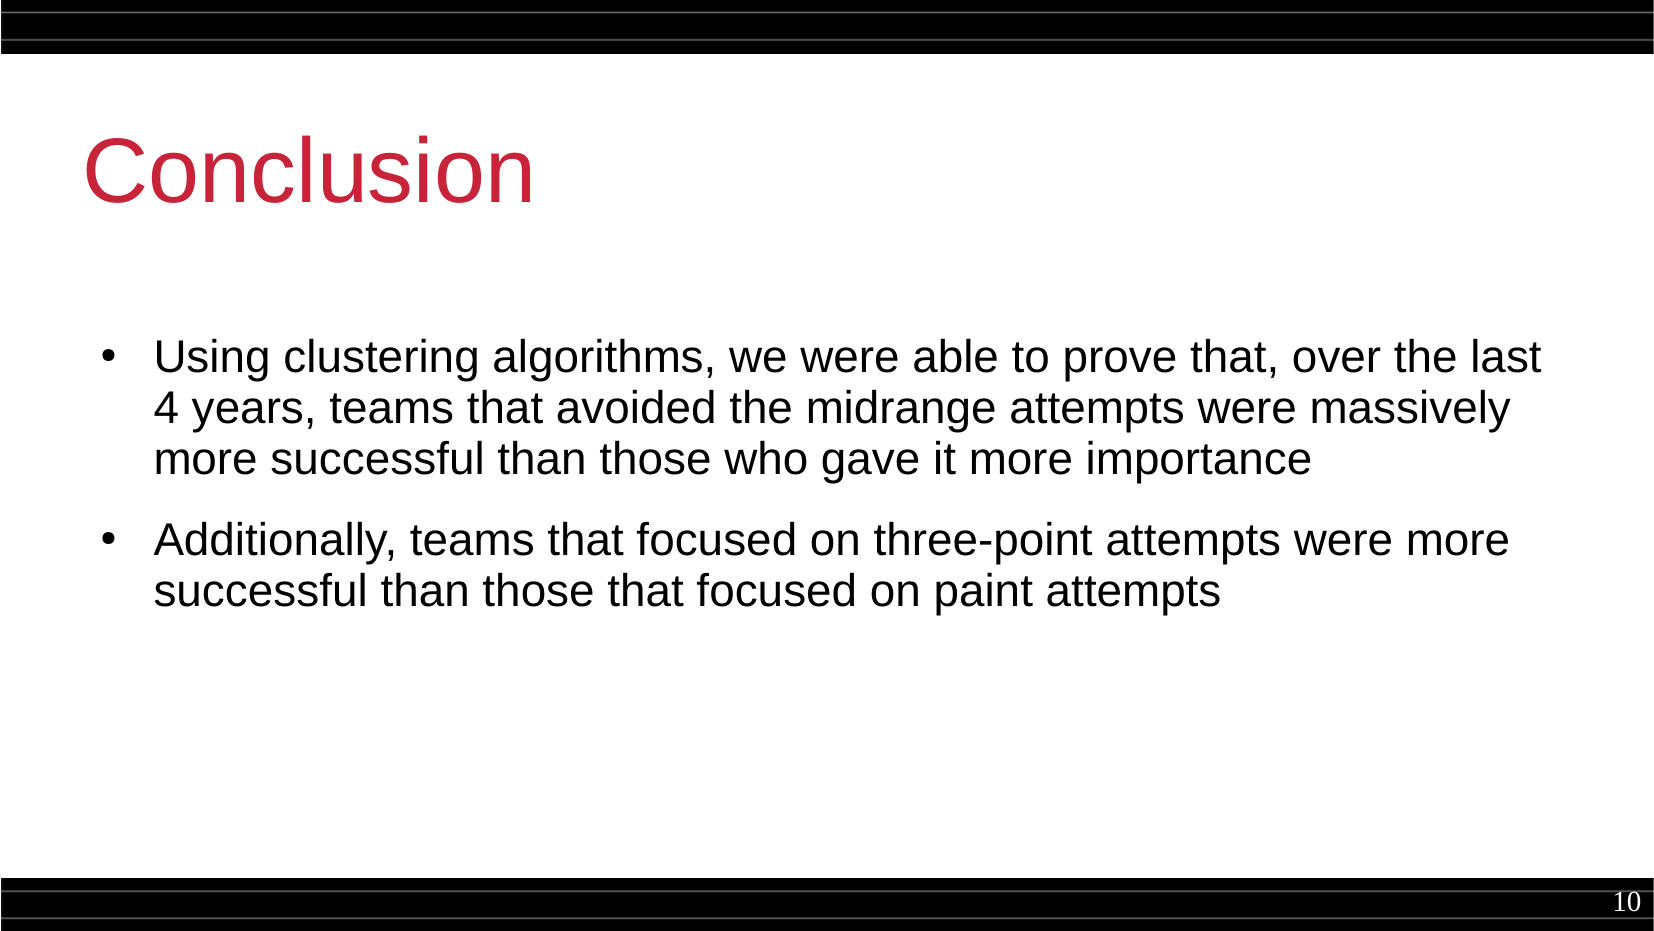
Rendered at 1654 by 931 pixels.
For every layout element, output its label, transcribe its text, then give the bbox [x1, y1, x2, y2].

list Using clustering algorithms, we were able to prove that, over the last 4 years, teams that avoided the midrange attempts were massively more successful than those who gave it more importance Additionally, teams that focused on three-point attempts were more successful than those that focused on paint attempts [82, 330, 1571, 817]
picture [1, 0, 1654, 54]
title Conclusion [82, 92, 1571, 249]
picture [1, 878, 1654, 931]
